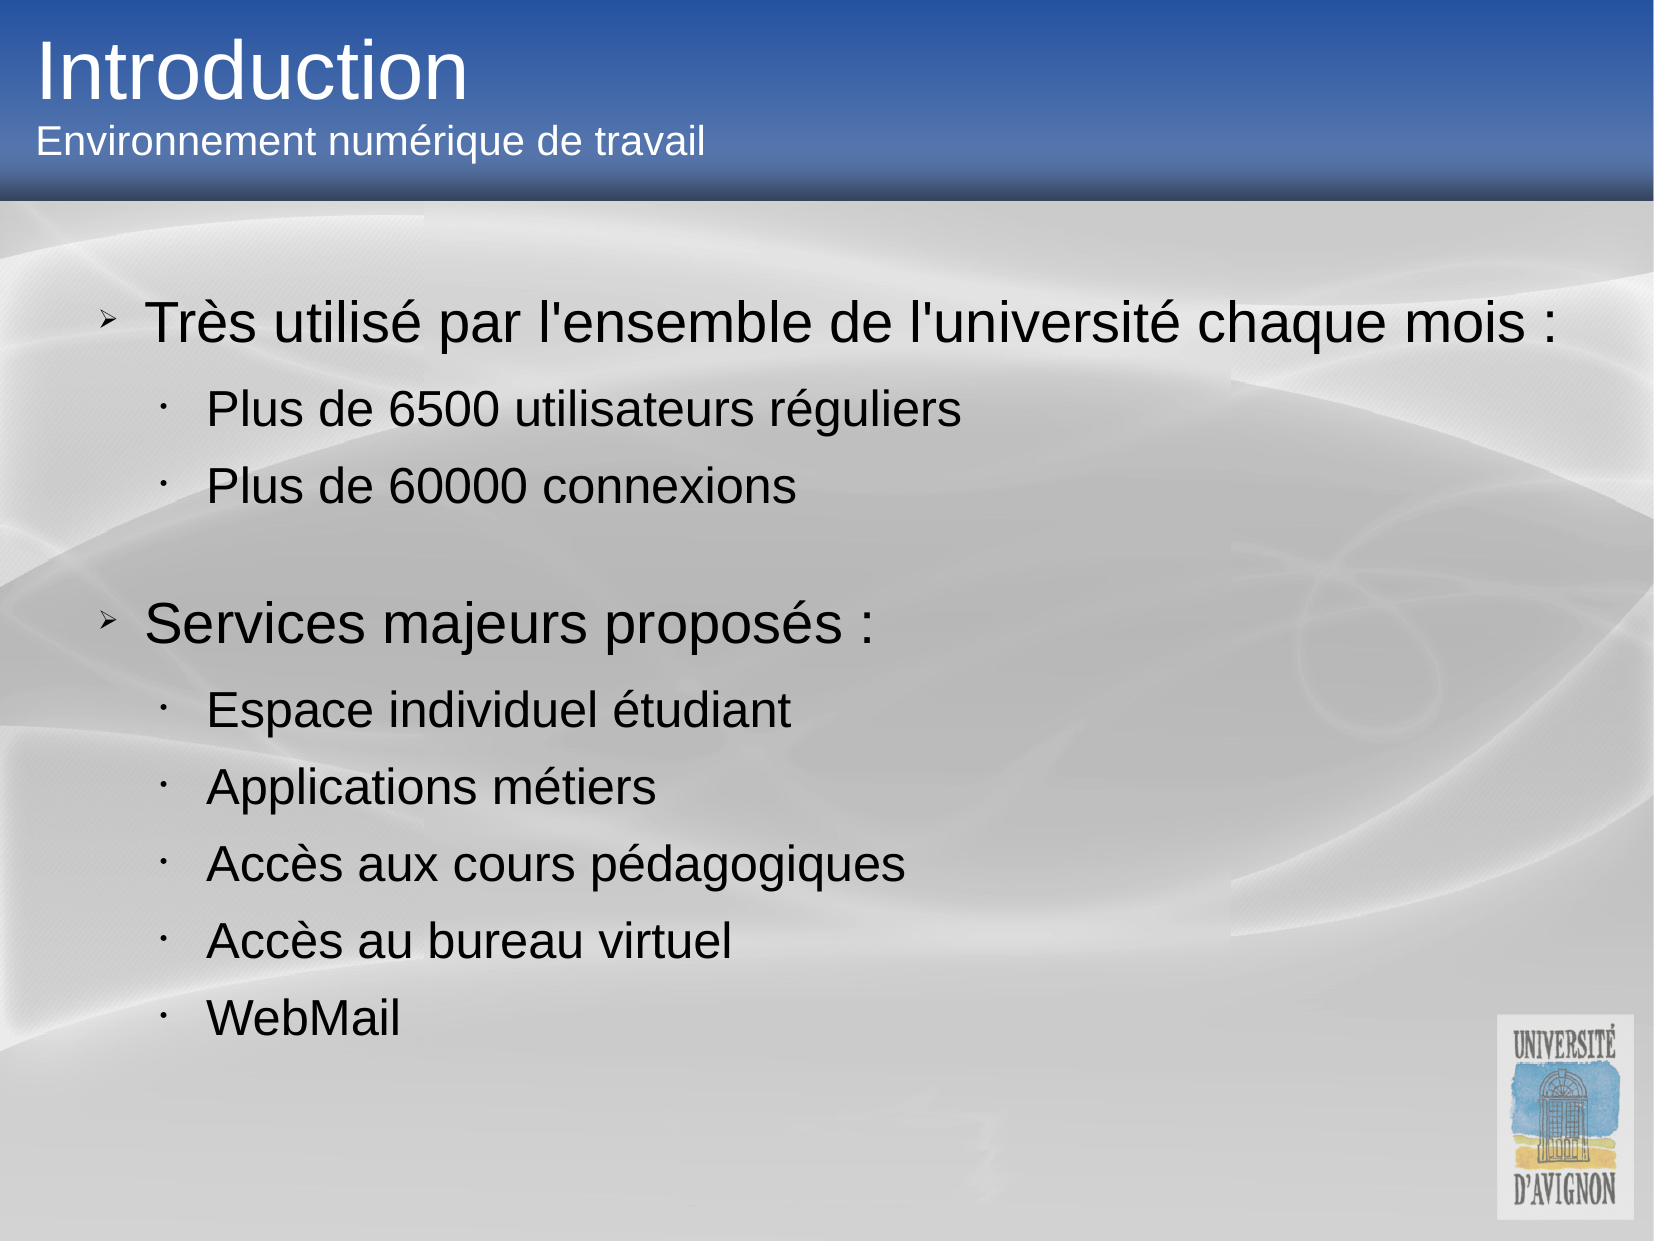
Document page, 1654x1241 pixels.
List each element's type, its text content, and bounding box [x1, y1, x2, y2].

picture [0, 0, 1654, 1241]
list Très utilisé par l'ensemble de l'université chaque mois : Plus de 6500 utilisateurs réguliers Plus de 60000 connexions Services majeurs proposés : Espace individuel étudiant Applications métiers Accès aux cours pédagogiques Accès au bureau virtuel WebMail [82, 290, 1571, 1109]
title Introduction Environnement numérique de travail [35, 0, 1498, 213]
